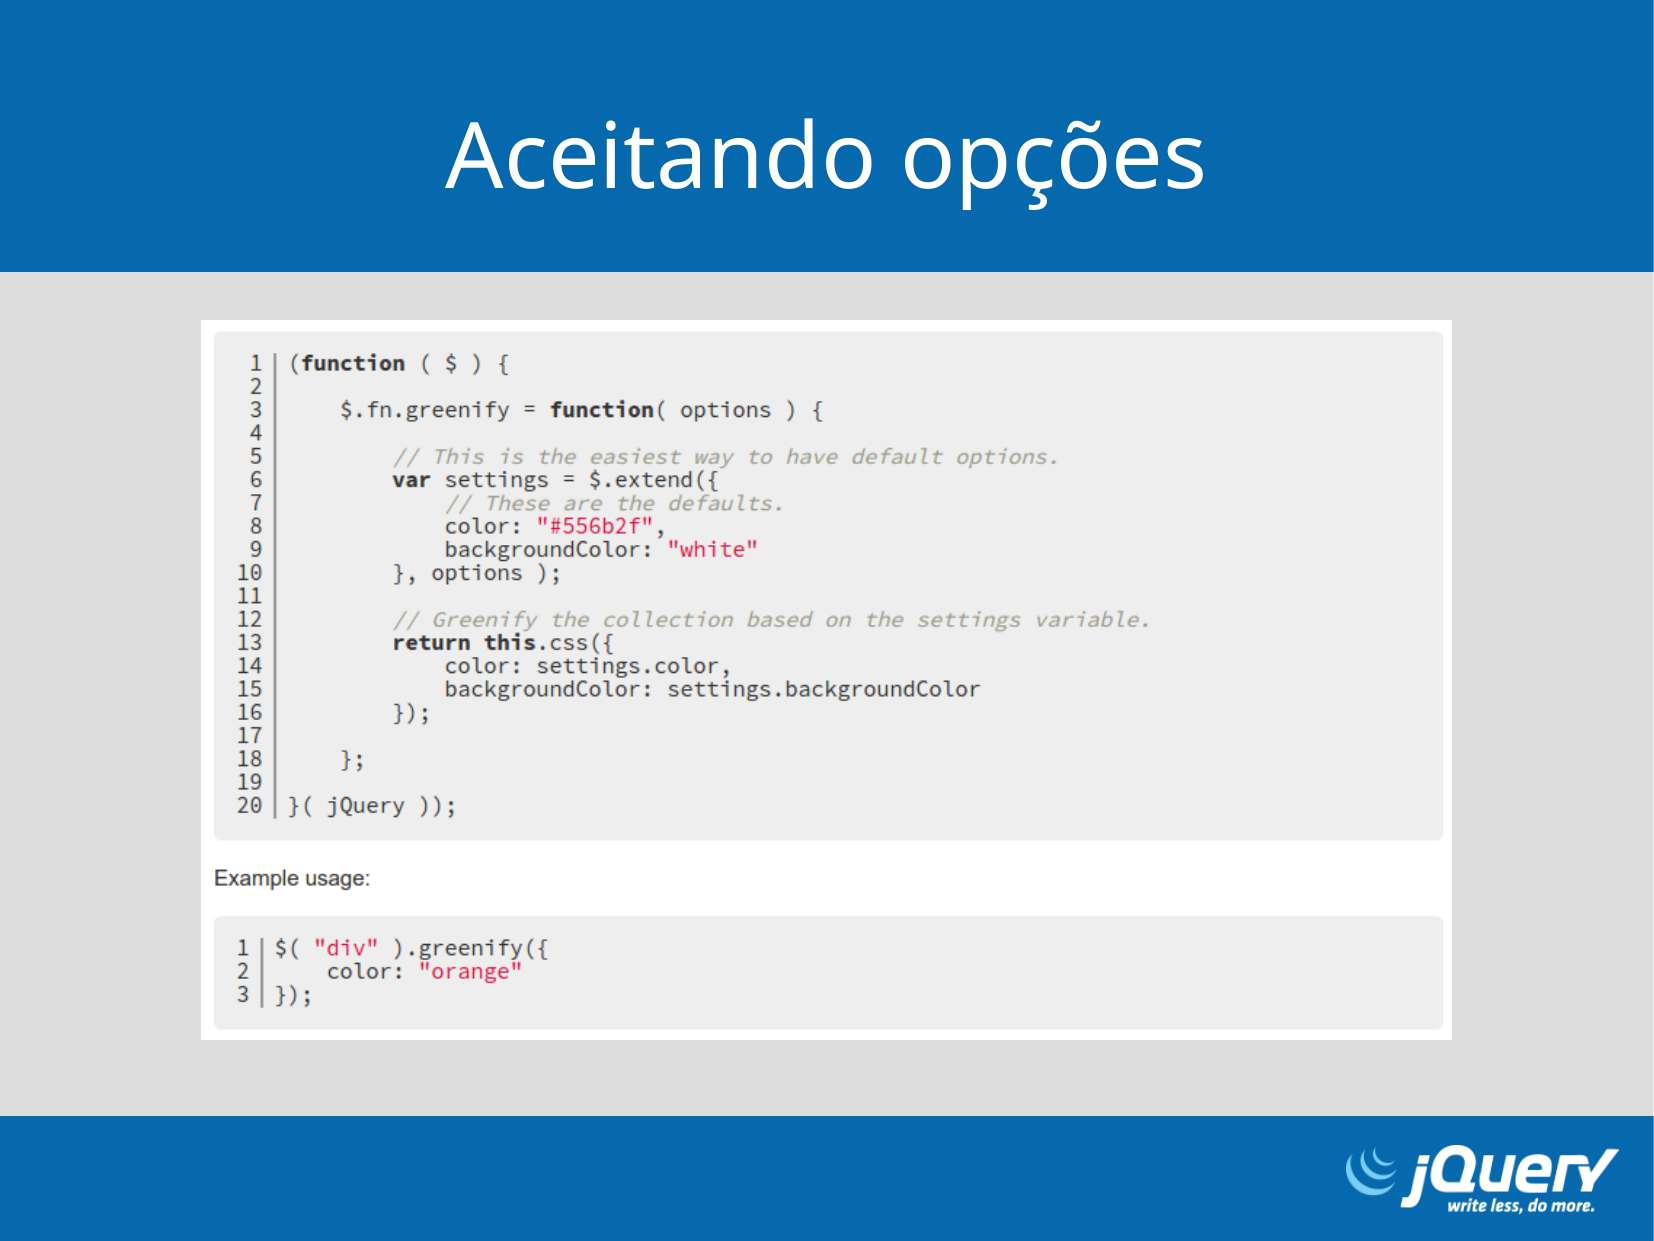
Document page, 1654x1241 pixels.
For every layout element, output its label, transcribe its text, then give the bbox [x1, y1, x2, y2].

picture [0, 1116, 1654, 1241]
picture [0, 0, 1654, 272]
picture [201, 320, 1452, 1040]
title Aceitando opções [82, 49, 1571, 257]
